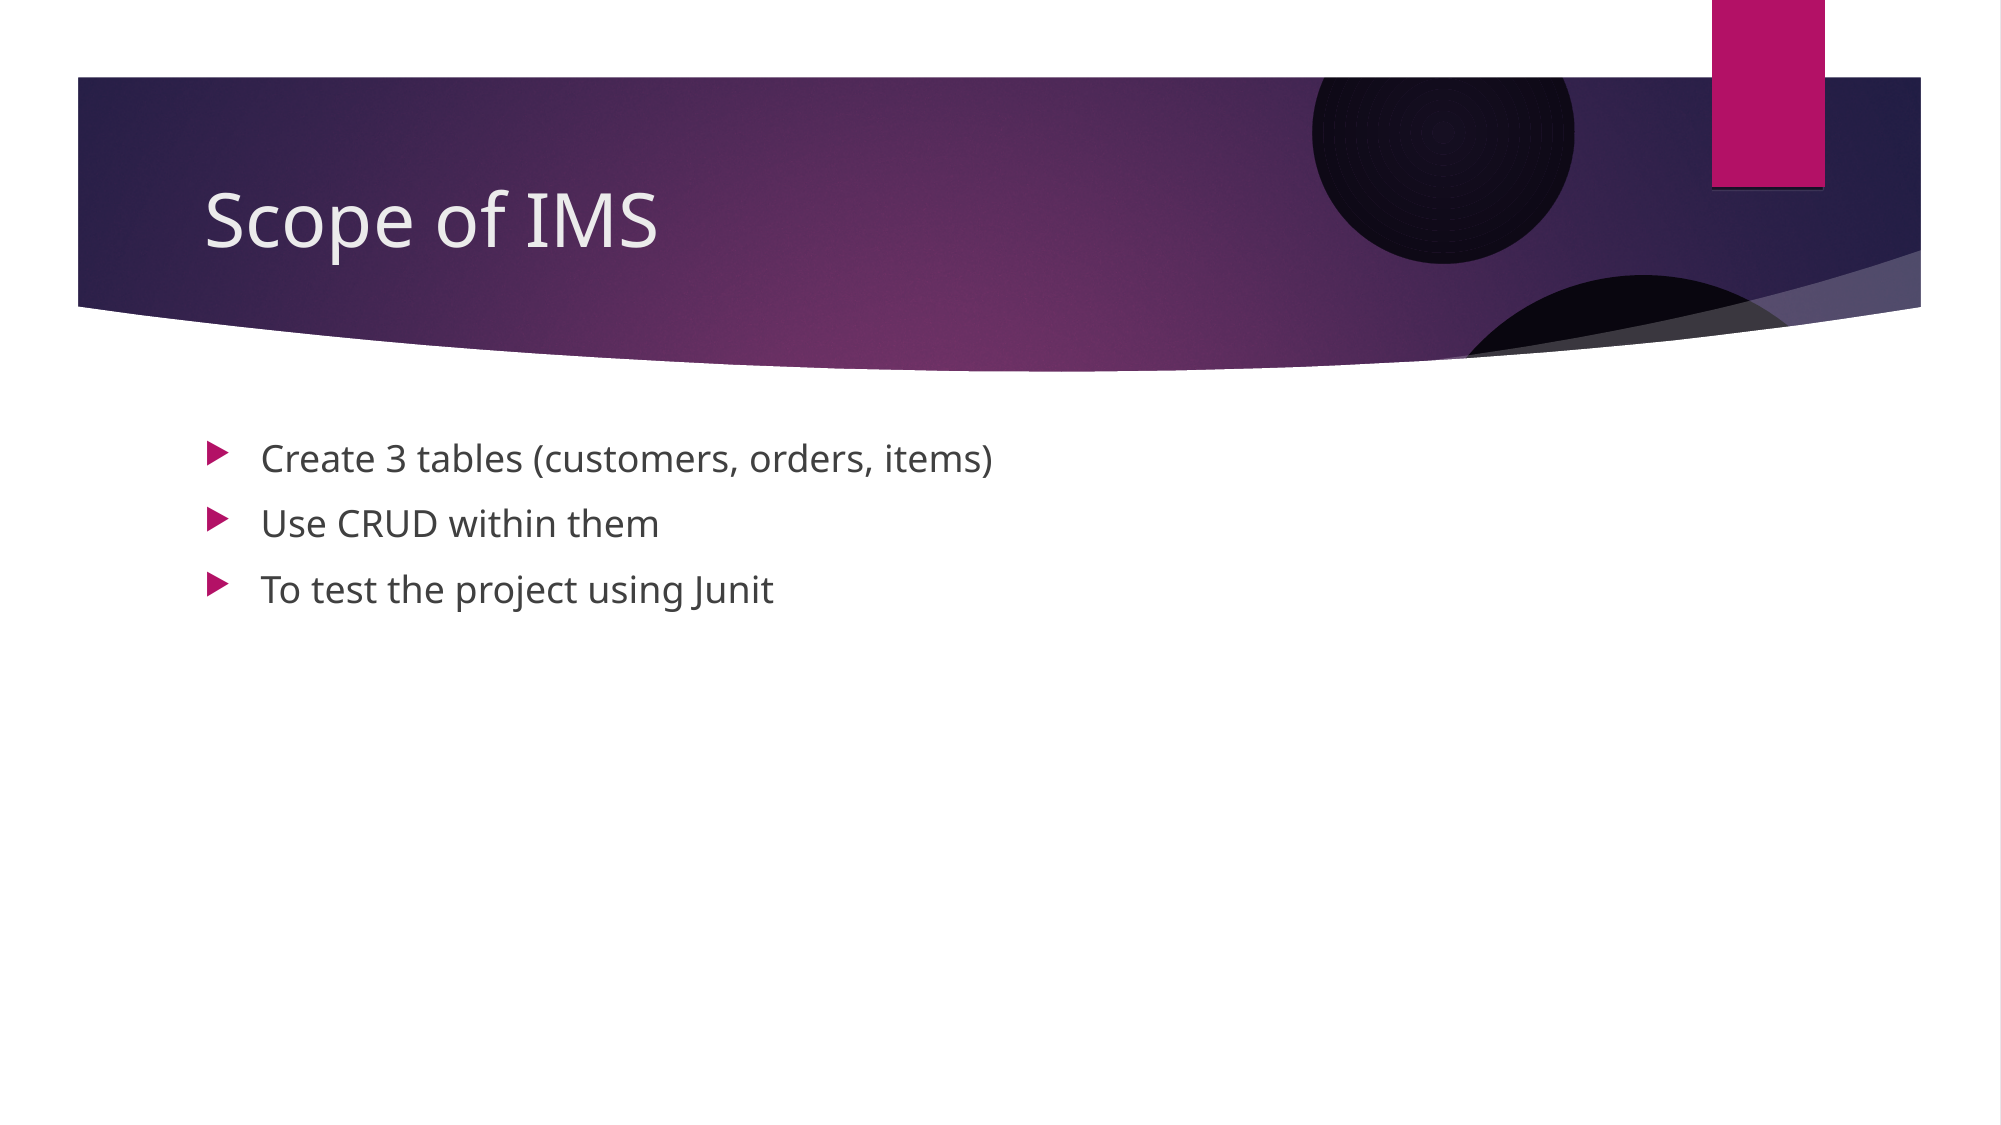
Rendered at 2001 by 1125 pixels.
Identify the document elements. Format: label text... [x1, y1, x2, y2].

title Scope of IMS [189, 159, 1627, 276]
list Create 3 tables (customers, orders, items) Use CRUD within them To test the project using Junit [189, 427, 1638, 988]
